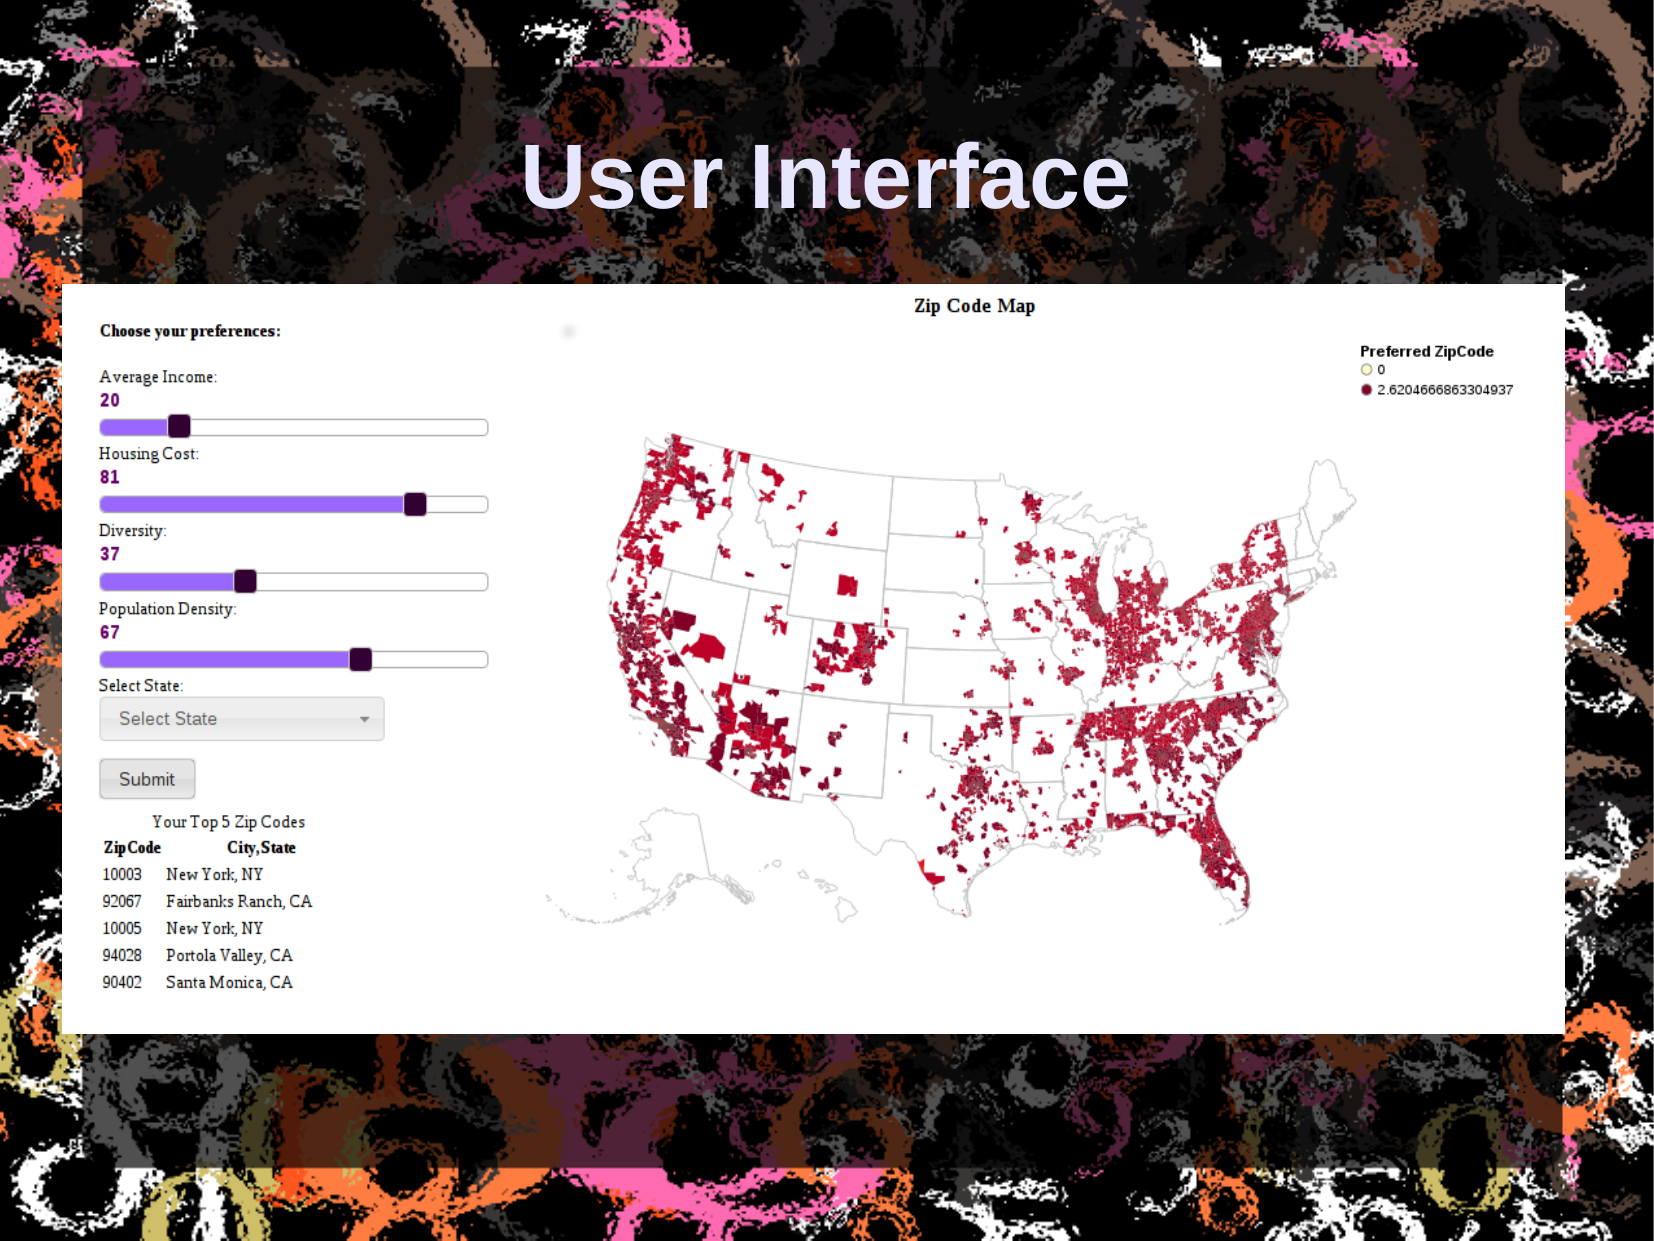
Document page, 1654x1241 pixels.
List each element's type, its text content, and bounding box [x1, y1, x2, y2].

title User Interface [82, 80, 1571, 273]
picture [0, 0, 1654, 1241]
